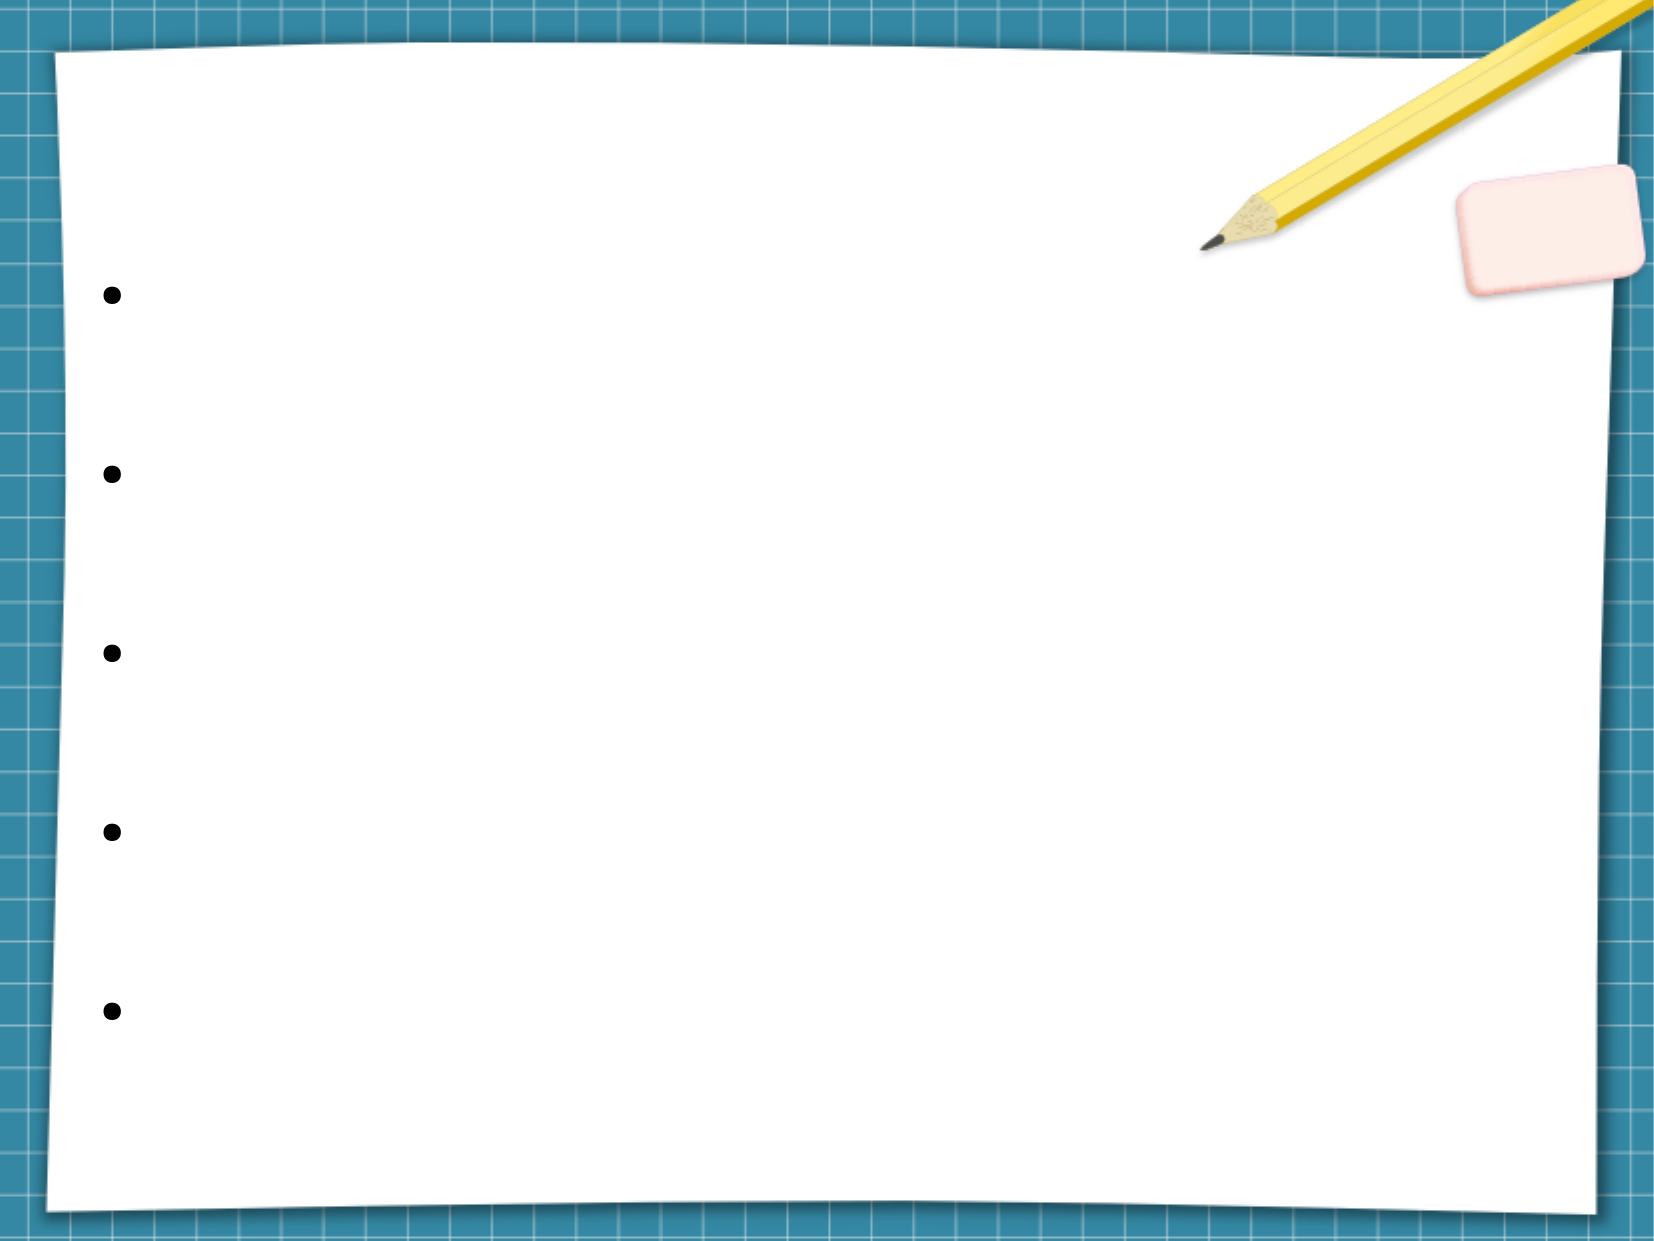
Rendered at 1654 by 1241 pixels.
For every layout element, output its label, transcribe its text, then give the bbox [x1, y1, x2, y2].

list Using Geopy library for getting geographical coordinates of Uttar Pradesh The geograpical coordinate of Uttar Pradesh are 27.1303344, 80.859666. Creating a map of Uttar Pradesh with neaby cities superimposed on top Using Foursquare API to explore points of interest in each city within a radius of 40km There are 123 unique venue category in Uttar Pradesh [82, 259, 1571, 1158]
title Methodology [94, 76, 1583, 284]
picture [0, 0, 1654, 1241]
